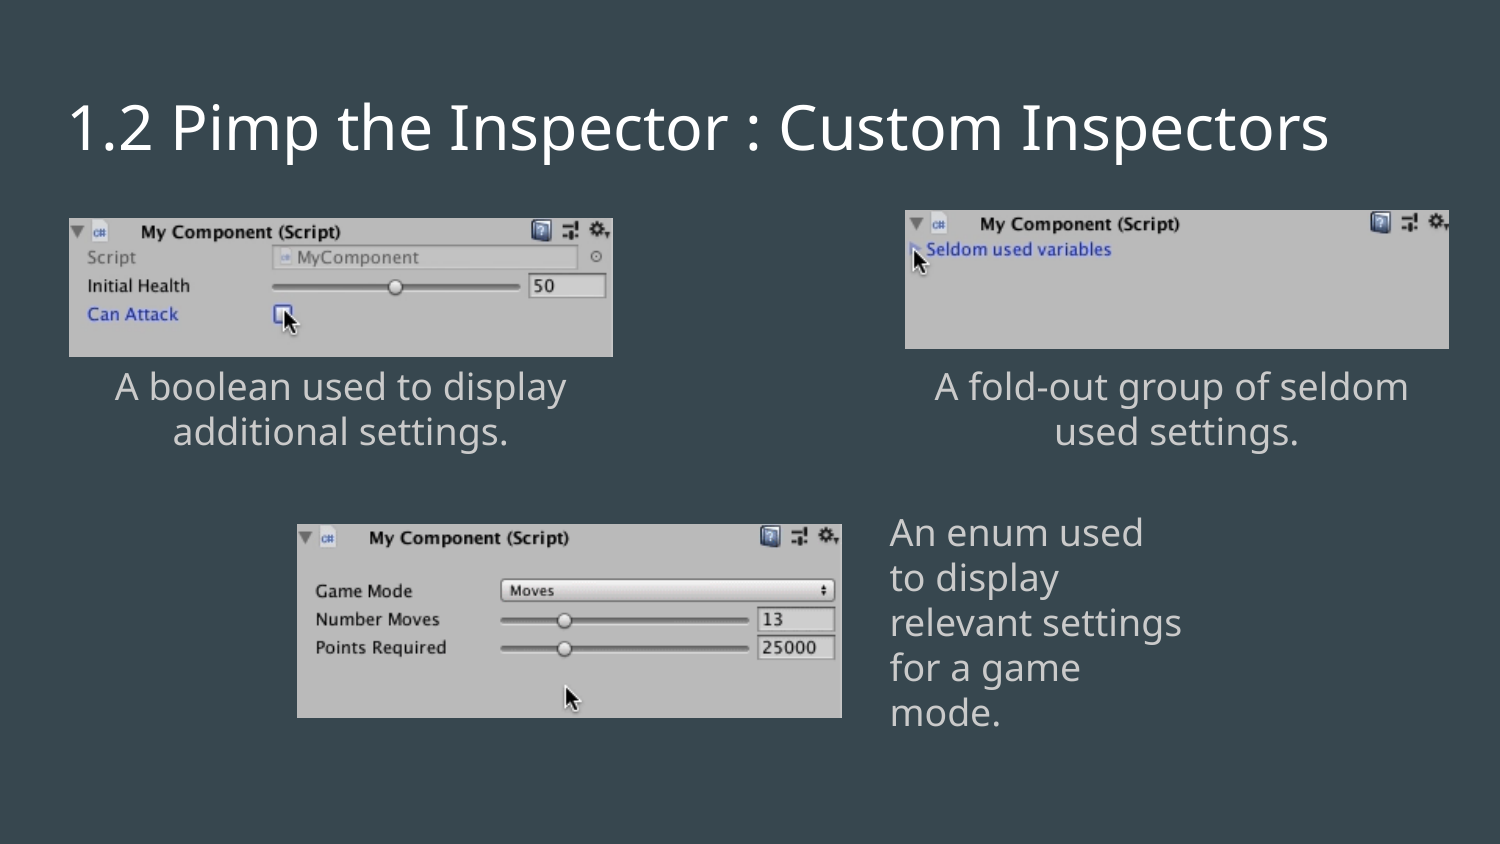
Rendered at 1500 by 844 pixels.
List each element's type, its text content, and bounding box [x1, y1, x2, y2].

picture [297, 524, 842, 718]
text_box A fold-out group of seldom used settings. [905, 348, 1449, 456]
text_box An enum used to display relevant settings for a game mode. [874, 524, 1203, 718]
text_box A boolean used to display additional settings. [68, 348, 613, 456]
picture [905, 210, 1449, 348]
picture [69, 218, 613, 357]
title 1.2 Pimp the Inspector : Custom Inspectors [51, 72, 1449, 167]
